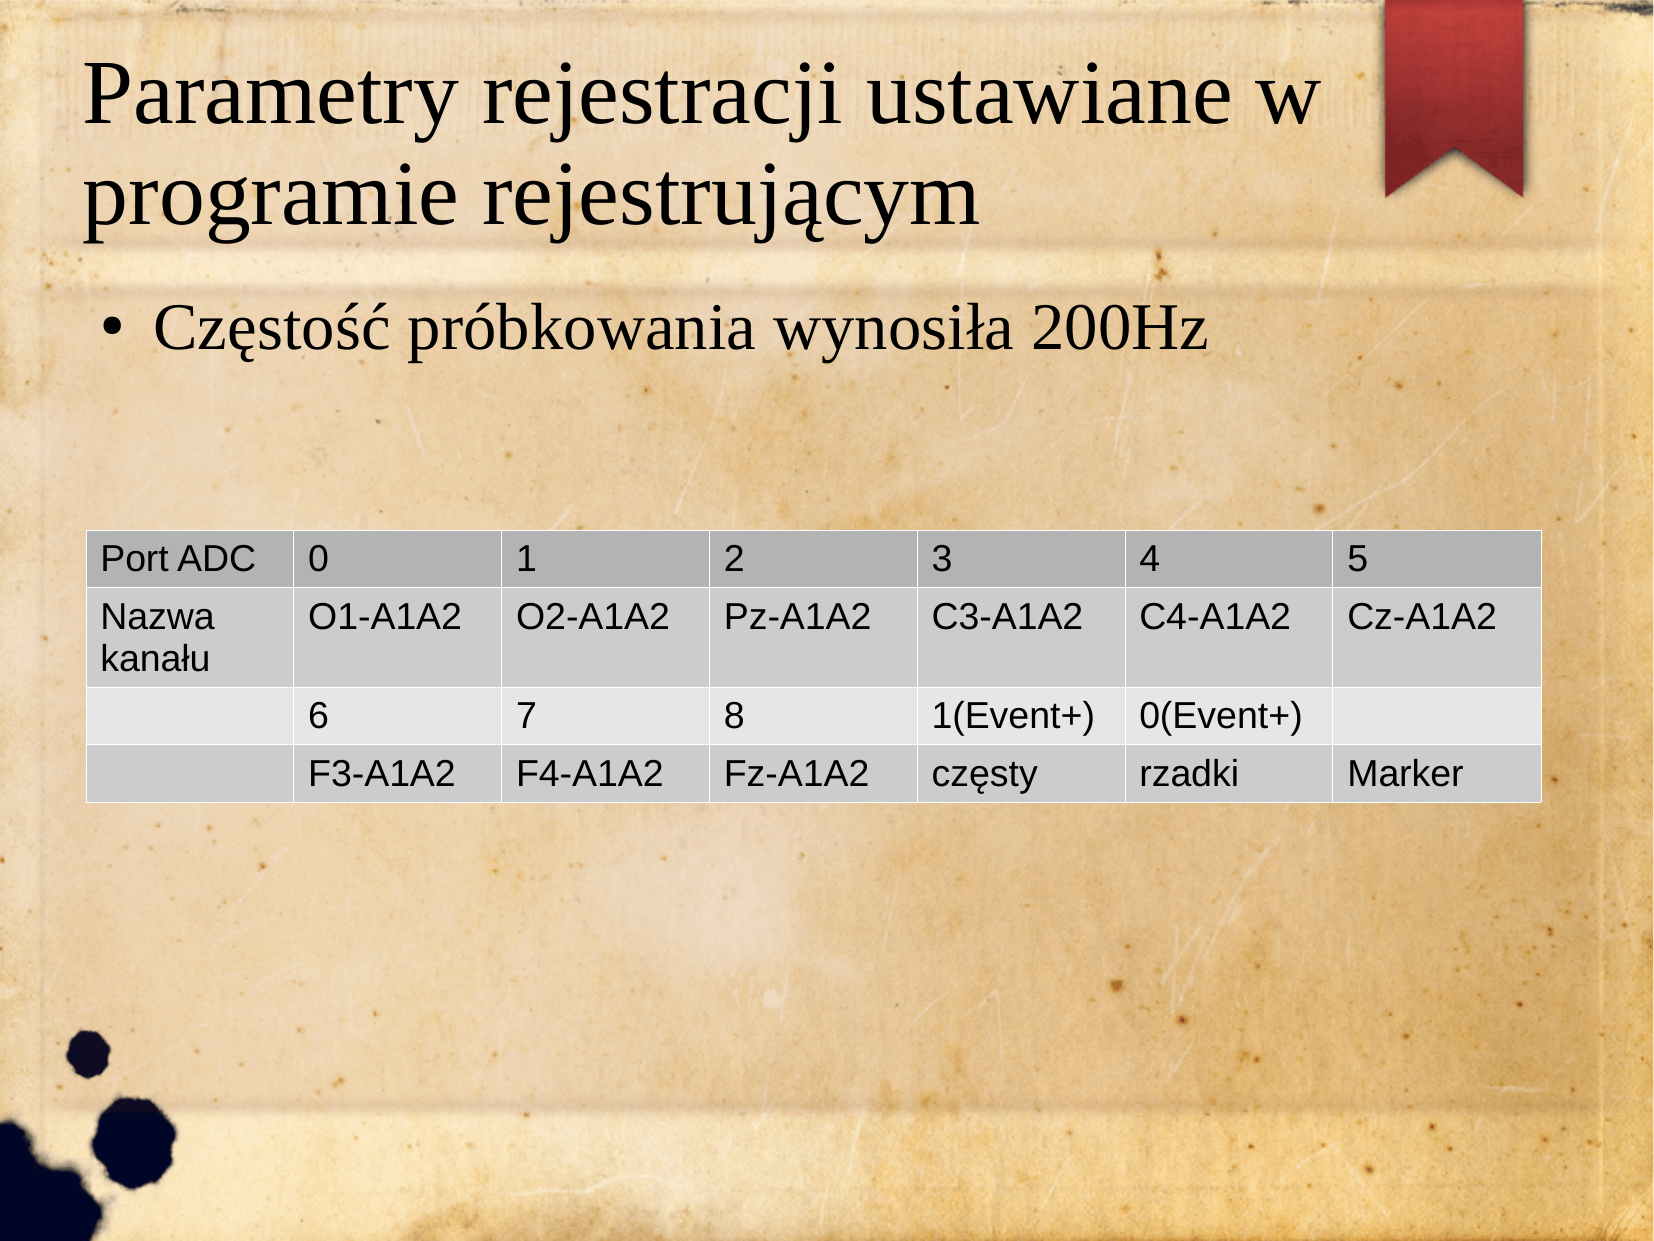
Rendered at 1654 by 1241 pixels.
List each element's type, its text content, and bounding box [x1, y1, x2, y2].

table_cell Fz-A1A2 [710, 745, 917, 802]
table_cell 0(Event+) [1126, 688, 1332, 744]
table_header Port ADC [87, 531, 293, 587]
table_header 5 [1333, 531, 1541, 587]
table_cell O1-A1A2 [294, 588, 501, 687]
table_cell F4-A1A2 [502, 745, 709, 802]
table_cell Pz-A1A2 [710, 588, 917, 687]
table_cell 7 [502, 688, 709, 744]
table_cell C4-A1A2 [1126, 588, 1332, 687]
table_cell O2-A1A2 [502, 588, 709, 687]
table_cell Nazwa kanału [87, 588, 293, 687]
table_cell Cz-A1A2 [1333, 588, 1541, 687]
table_cell 6 [294, 688, 501, 744]
table_cell [1333, 688, 1541, 744]
table_cell 8 [710, 688, 917, 744]
table_header 1 [502, 531, 709, 587]
table_cell 1(Event+) [918, 688, 1125, 744]
list Częstość próbkowania wynosiła 200Hz [82, 290, 1538, 1010]
table_cell rzadki [1126, 745, 1332, 802]
title Parametry rejestracji ustawiane w programie rejestrującym [82, 41, 1347, 245]
table_cell C3-A1A2 [918, 588, 1125, 687]
table_header 4 [1126, 531, 1332, 587]
table_header 0 [294, 531, 501, 587]
table_cell częsty [918, 745, 1125, 802]
table_header 3 [918, 531, 1125, 587]
table_cell F3-A1A2 [294, 745, 501, 802]
table_cell Marker [1333, 745, 1541, 802]
picture [0, 0, 1654, 1241]
table_header 2 [710, 531, 917, 587]
table_cell [87, 745, 293, 802]
table_cell [87, 688, 293, 744]
